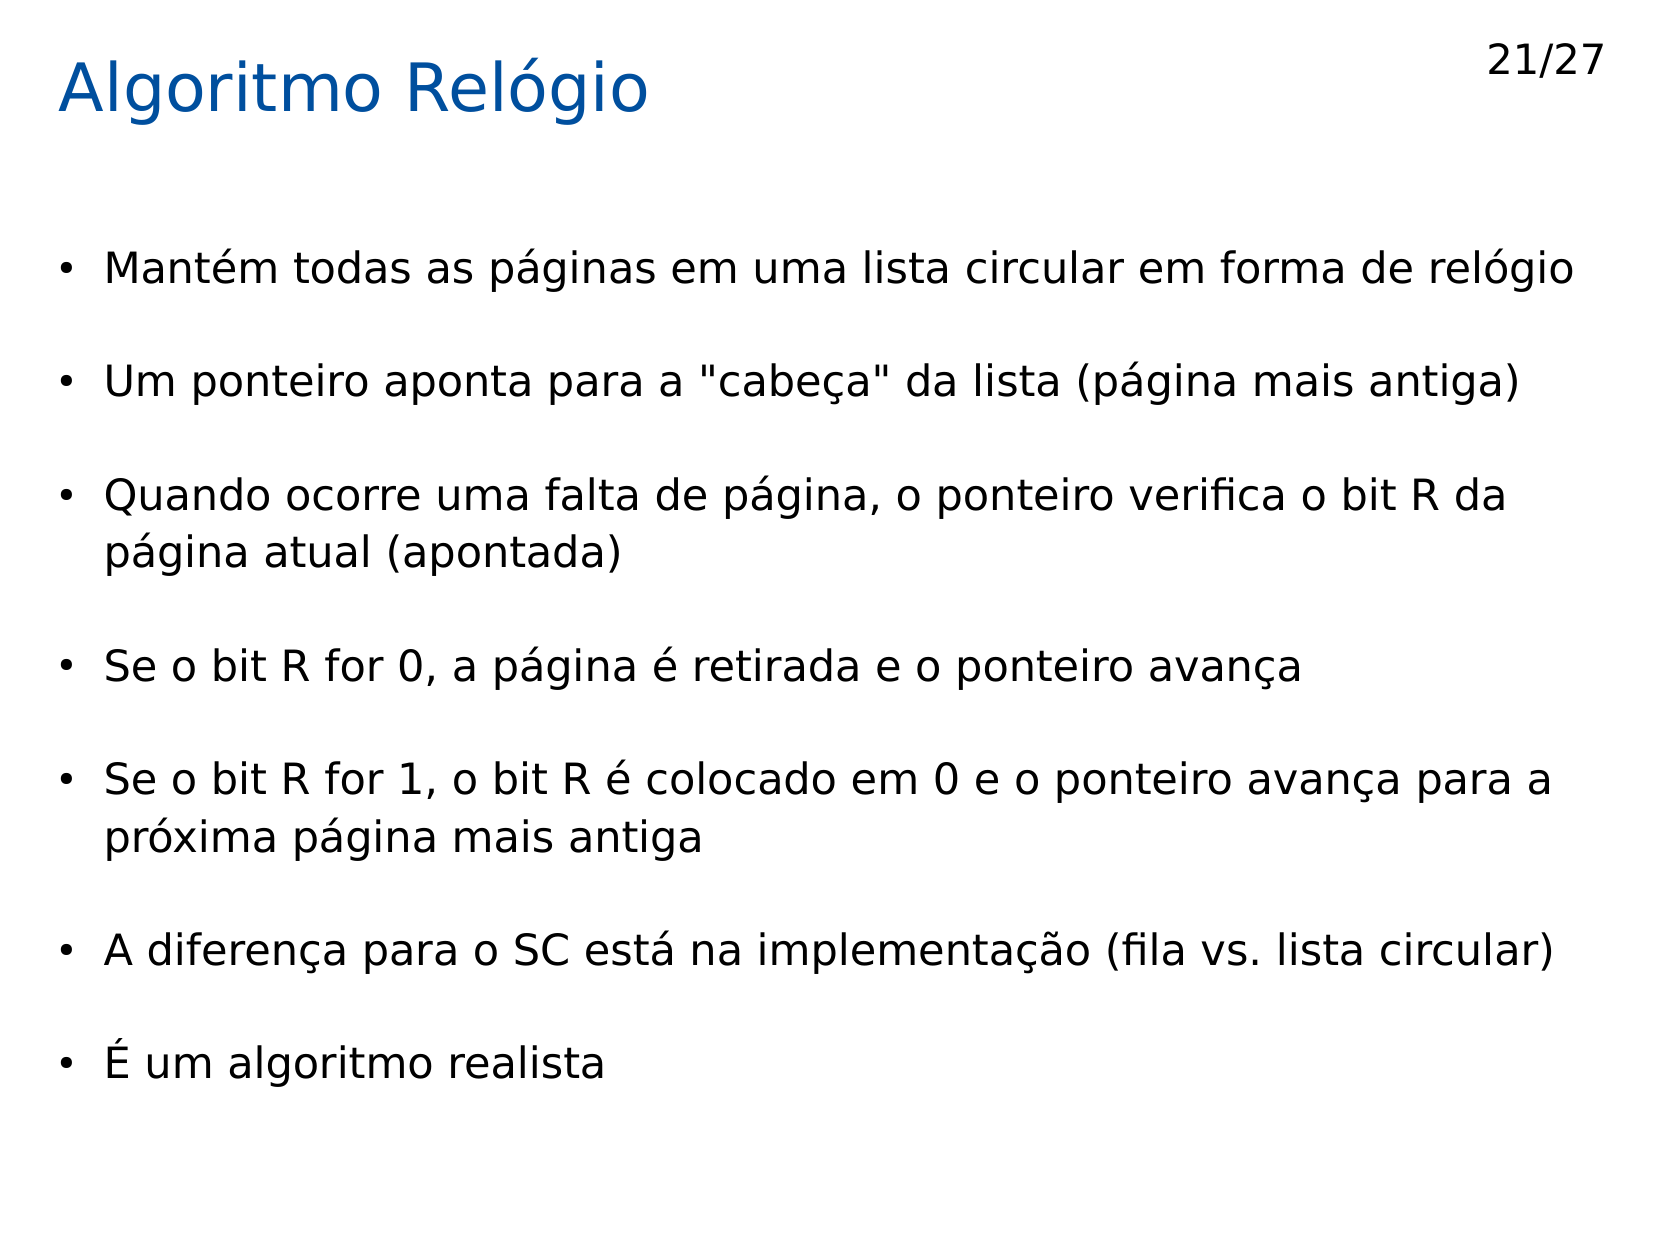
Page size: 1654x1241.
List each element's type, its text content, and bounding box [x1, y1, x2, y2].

title Algoritmo Relógio [59, 29, 1506, 148]
list Mantém todas as páginas em uma lista circular em forma de relógio Um ponteiro aponta para a "cabeça" da lista (página mais antiga) Quando ocorre uma falta de página, o ponteiro verifica o bit R da página atual (apontada) Se o bit R for 0, a página é retirada e o ponteiro avança Se o bit R for 1, o bit R é colocado em 0 e o ponteiro avança para a próxima página mais antiga A diferença para o SC está na implementação (fila vs. lista circular) É um algoritmo realista [59, 236, 1595, 1211]
